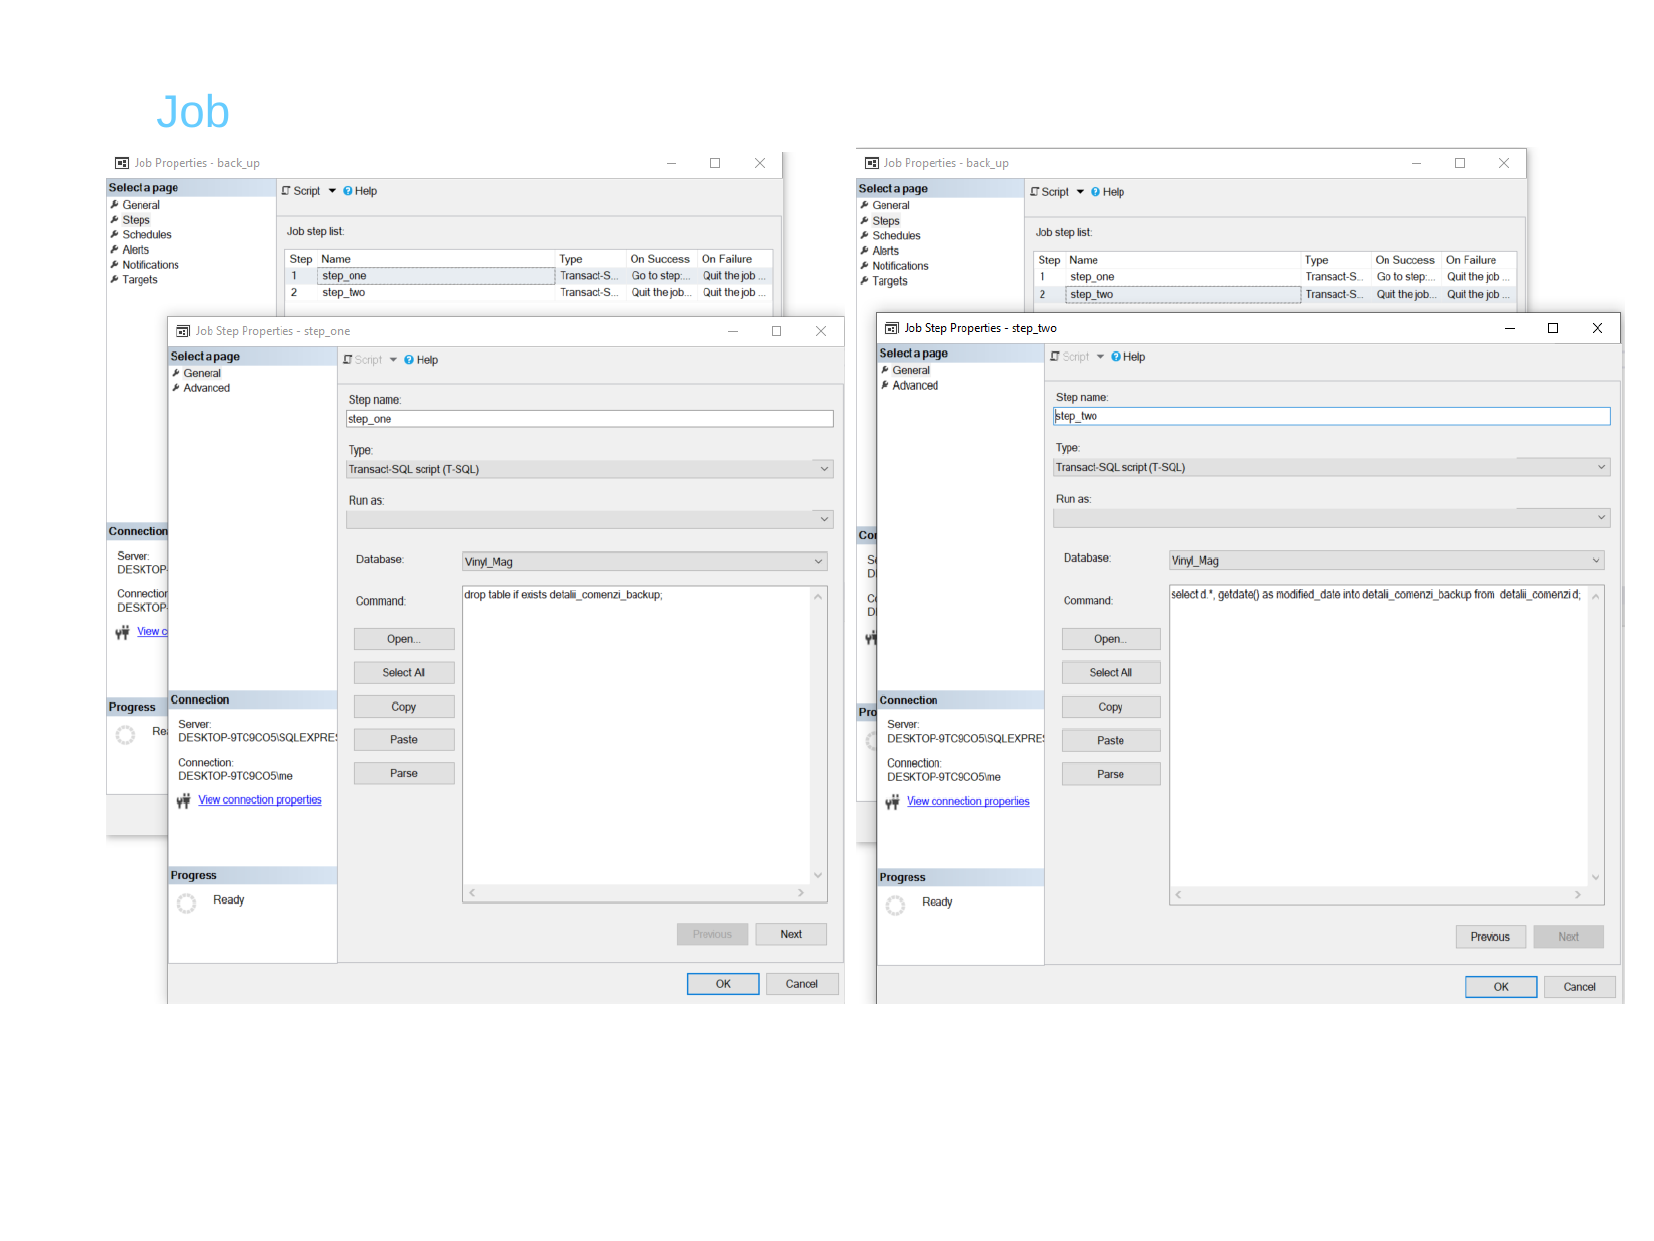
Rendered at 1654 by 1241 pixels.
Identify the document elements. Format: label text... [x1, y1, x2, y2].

picture [856, 147, 1625, 1004]
picture [106, 152, 845, 1004]
title Job [82, 44, 1571, 147]
